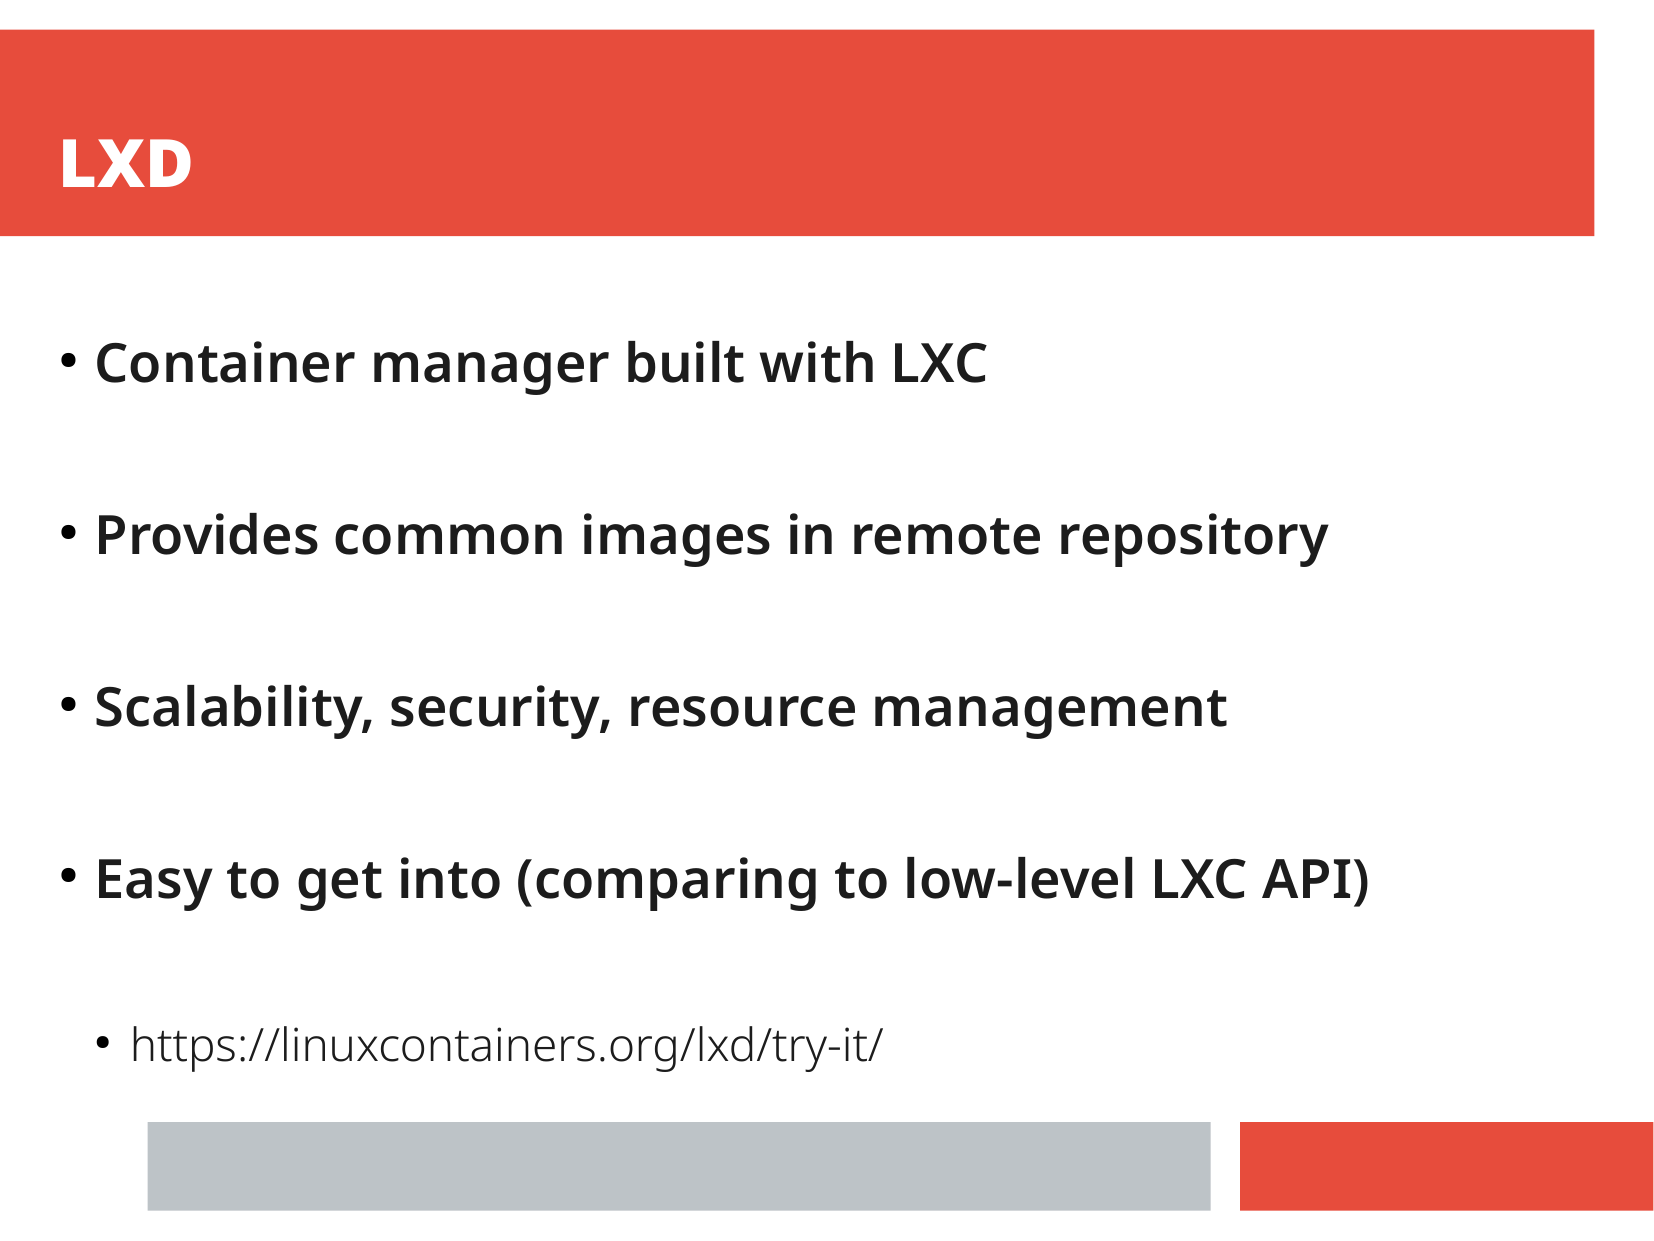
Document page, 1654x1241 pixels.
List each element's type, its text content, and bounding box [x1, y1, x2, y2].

list Container manager built with LXC Provides common images in remote repository Scalability, security, resource management Easy to get into (comparing to low-level LXC API) https://linuxcontainers.org/lxd/try-it/ [59, 324, 1565, 1093]
title LXD [59, 59, 1595, 207]
